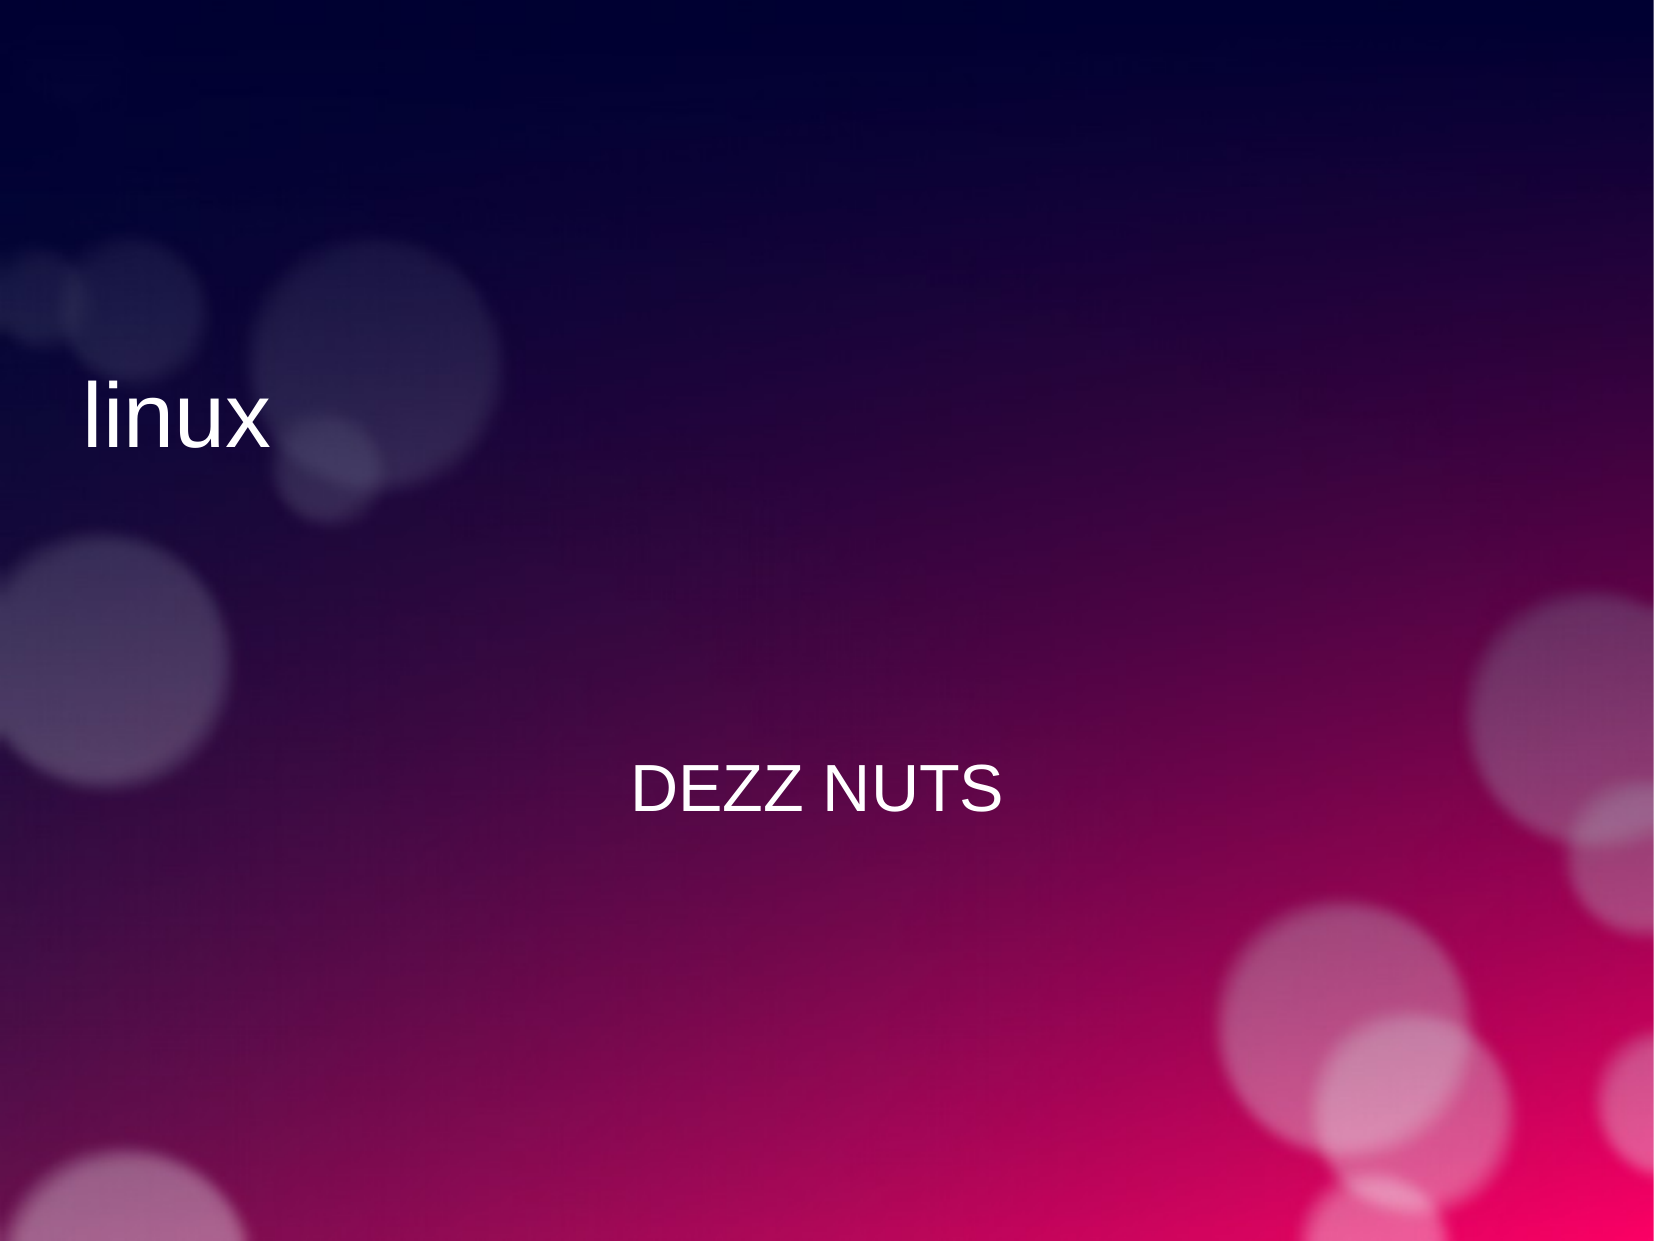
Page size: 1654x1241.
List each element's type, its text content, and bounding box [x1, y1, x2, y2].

picture [0, 0, 1654, 1241]
subtitle DEZZ NUTS [82, 566, 1571, 1010]
title linux [82, 312, 1571, 520]
